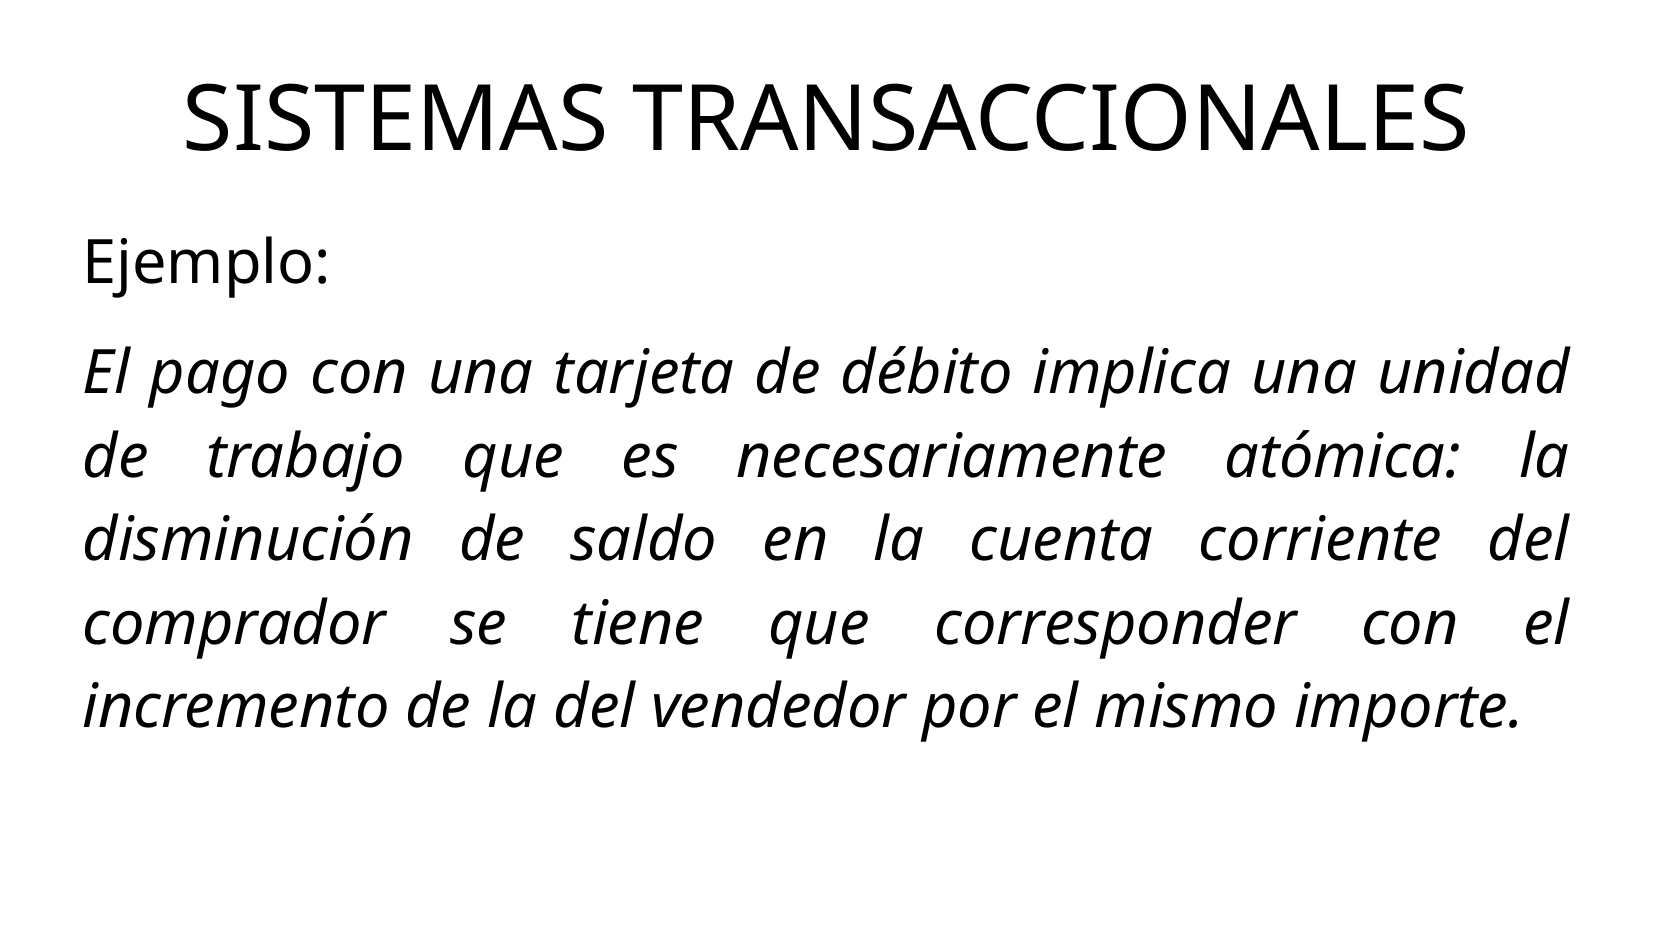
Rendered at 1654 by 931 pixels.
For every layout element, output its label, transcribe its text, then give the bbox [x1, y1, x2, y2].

title SISTEMAS TRANSACCIONALES [82, 37, 1571, 193]
list Ejemplo: El pago con una tarjeta de débito implica una unidad de trabajo que es necesariamente atómica: la disminución de saldo en la cuenta corriente del comprador se tiene que corresponder con el incremento de la del vendedor por el mismo importe. [82, 217, 1571, 758]
